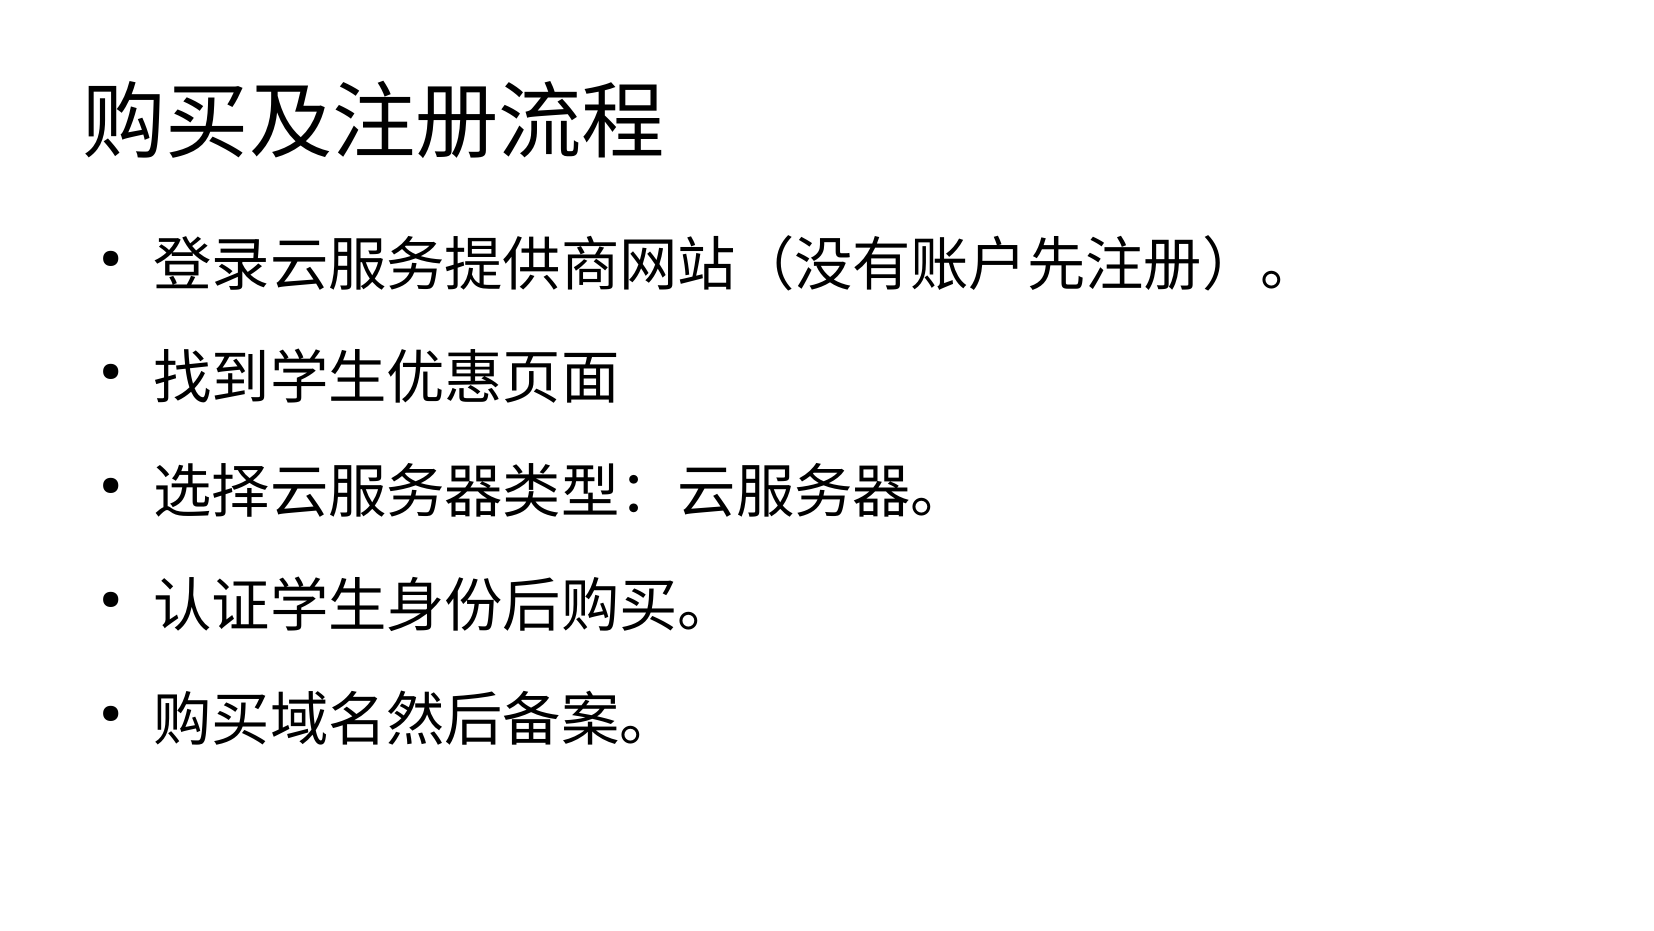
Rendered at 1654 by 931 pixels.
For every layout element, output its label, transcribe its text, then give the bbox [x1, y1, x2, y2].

list 登录云服务提供商网站（没有账户先注册）。 找到学生优惠页面 选择云服务器类型：云服务器。 认证学生身份后购买。 购买域名然后备案。 [82, 217, 1571, 848]
title 购买及注册流程 [82, 37, 1571, 193]
